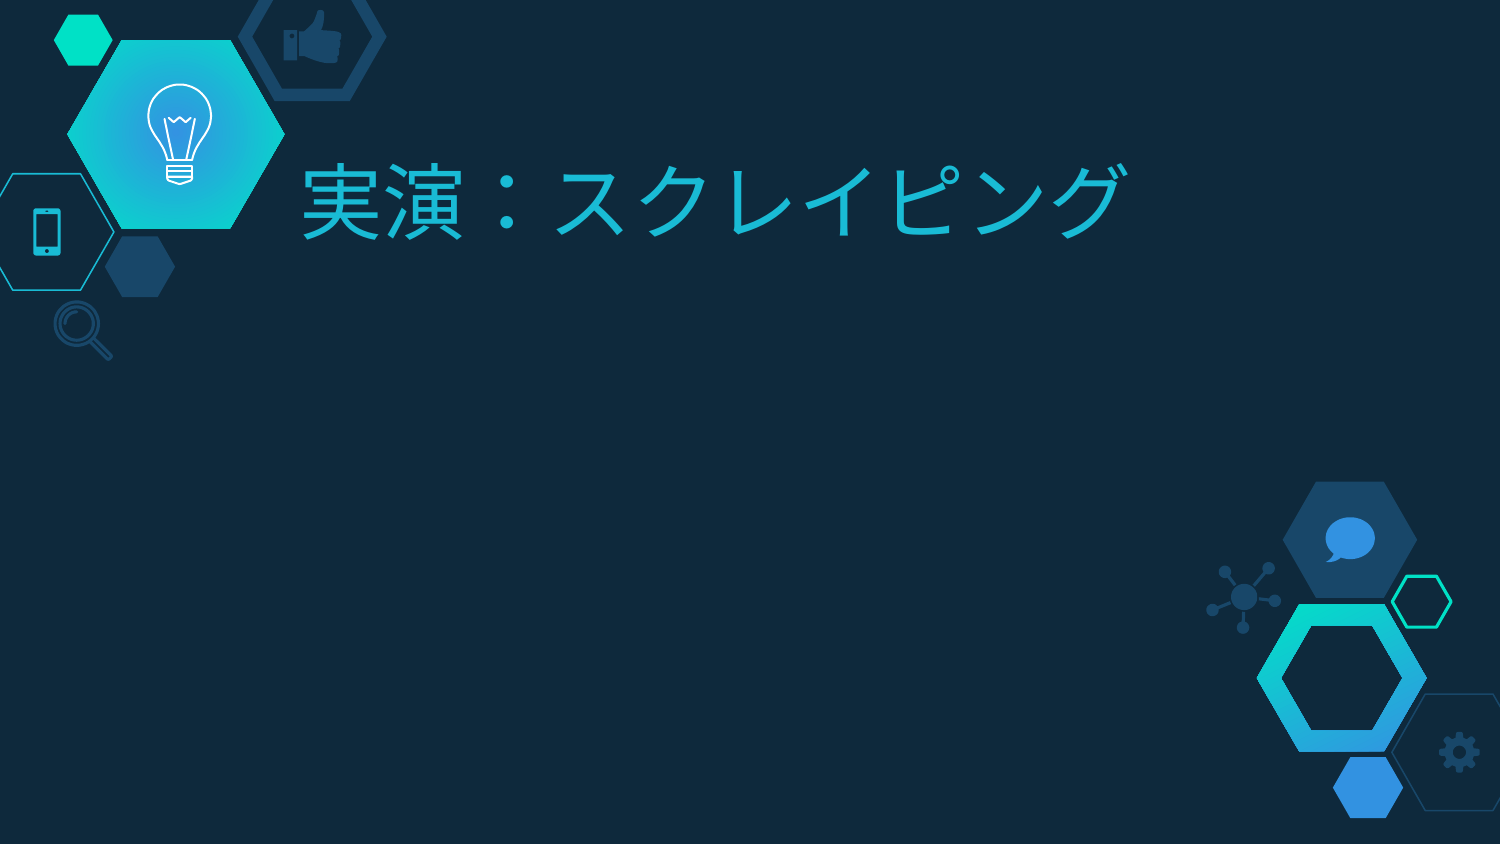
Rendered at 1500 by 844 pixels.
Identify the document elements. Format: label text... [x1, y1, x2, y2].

title 実演：スクレイピング [284, 134, 1312, 241]
